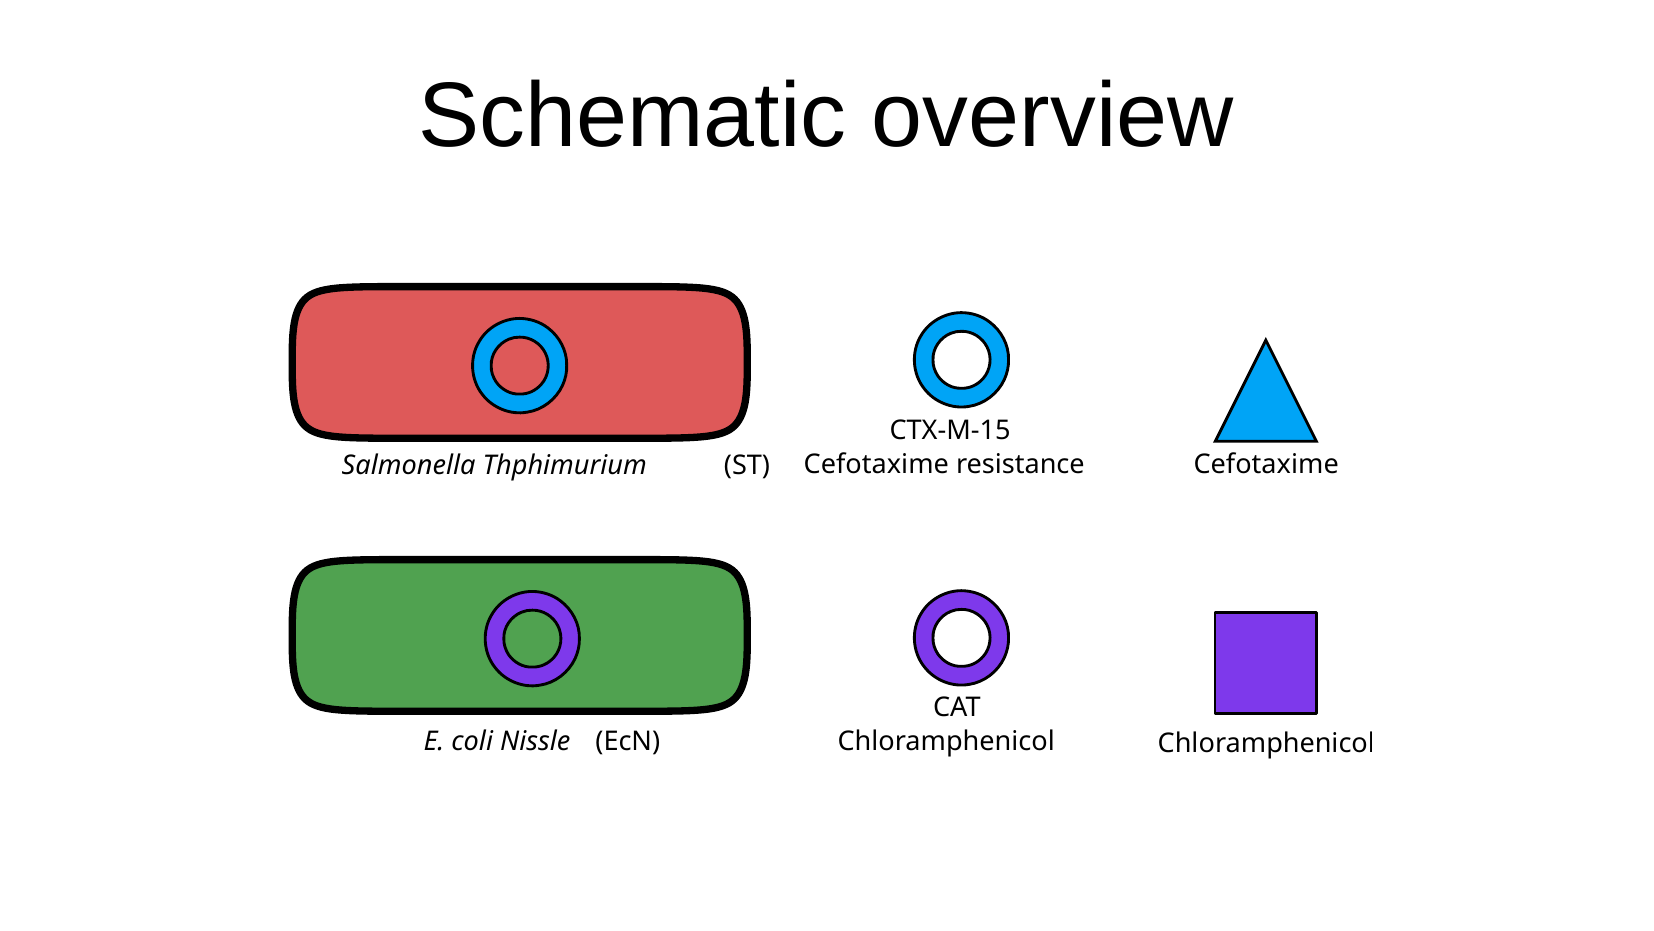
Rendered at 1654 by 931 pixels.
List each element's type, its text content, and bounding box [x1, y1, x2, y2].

title Schematic overview [82, 37, 1571, 193]
picture [288, 282, 1372, 760]
